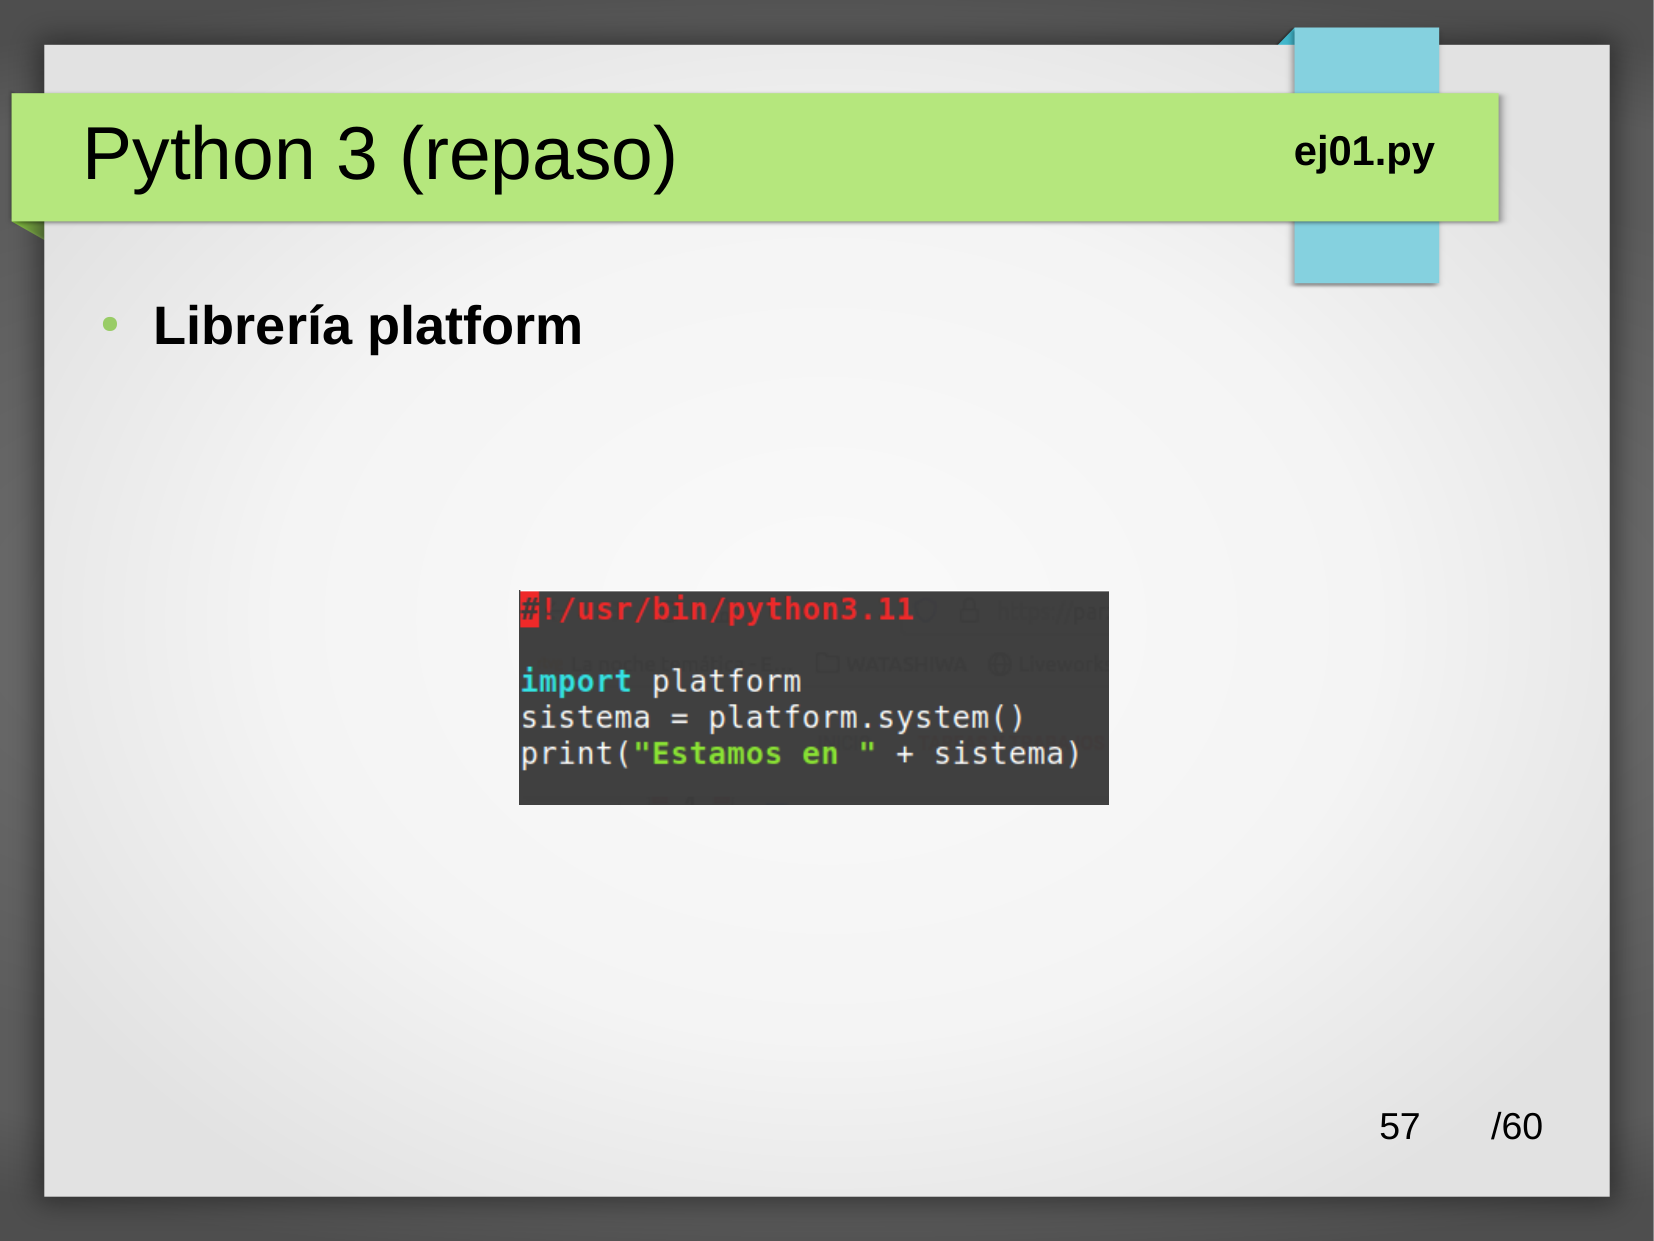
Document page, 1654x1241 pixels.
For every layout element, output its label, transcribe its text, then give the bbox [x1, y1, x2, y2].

text_box ej01.py [1279, 120, 1465, 229]
list Librería platform [82, 295, 1571, 1015]
text_box /60 [1476, 1098, 1644, 1169]
title Python 3 (repaso) [82, 94, 1264, 213]
picture [0, 0, 1654, 1241]
text_box <número> [1364, 1098, 1476, 1169]
